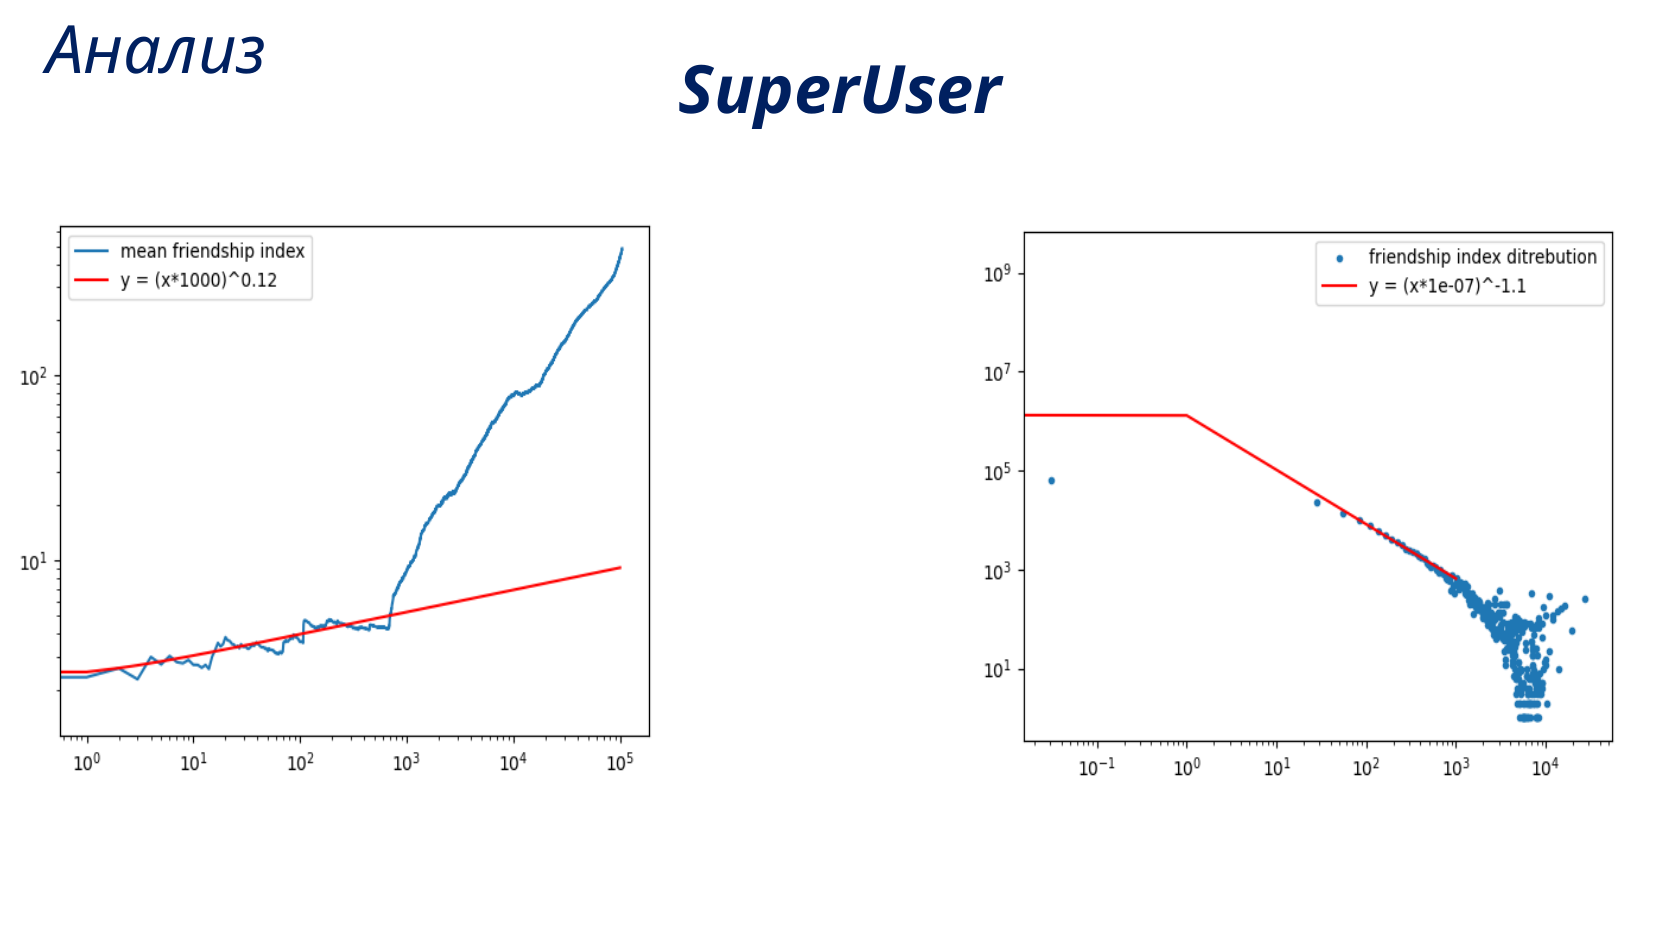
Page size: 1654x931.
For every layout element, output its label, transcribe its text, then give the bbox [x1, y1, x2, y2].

picture [969, 218, 1637, 797]
text_box SuperUser [633, 39, 1047, 96]
text_box Анализ [31, 0, 282, 95]
picture [9, 215, 664, 793]
